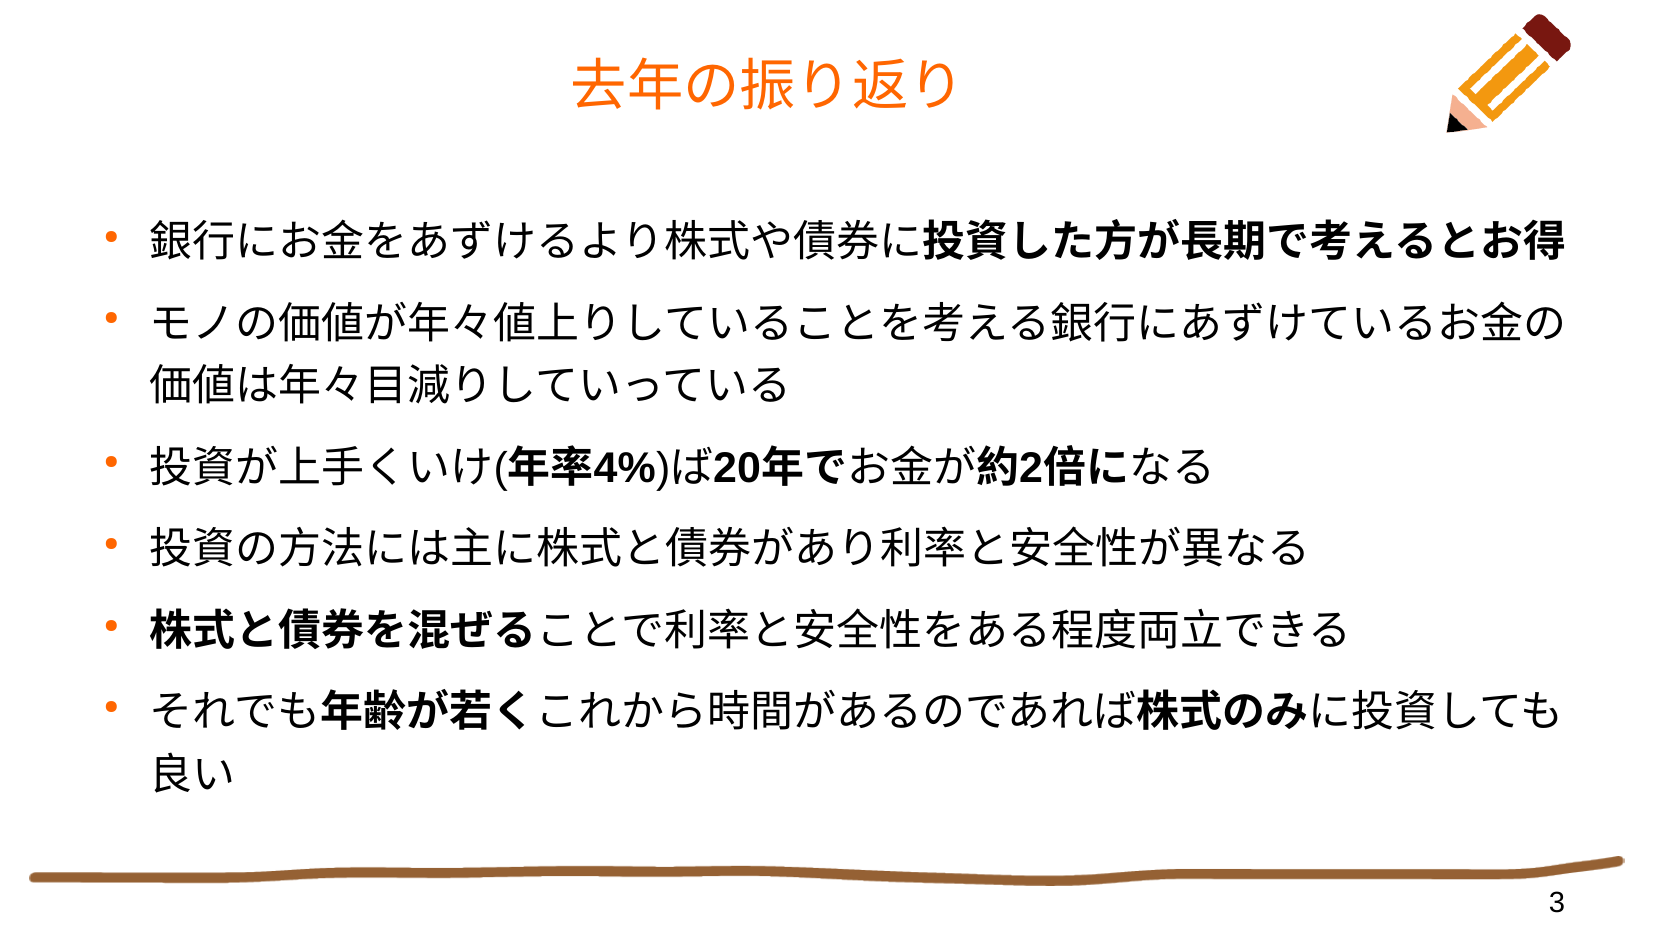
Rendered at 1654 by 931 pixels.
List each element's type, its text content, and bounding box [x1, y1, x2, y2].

picture [29, 856, 1625, 886]
picture [1446, 14, 1571, 133]
title 去年の振り返り [88, 29, 1447, 133]
list 銀行にお金をあずけるより株式や債券に投資した方が長期で考えるとお得 モノの価値が年々値上りしていることを考える銀行にあずけているお金の価値は年々目減りしていっている 投資が上手くいけ(年率4%)ば20年でお金が約2倍になる 投資の方法には主に株式と債券があり利率と安全性が異なる 株式と債券を混ぜることで利率と安全性をある程度両立できる それでも年齢が若くこれから時間があるのであれば株式のみに投資しても良い [88, 206, 1576, 857]
